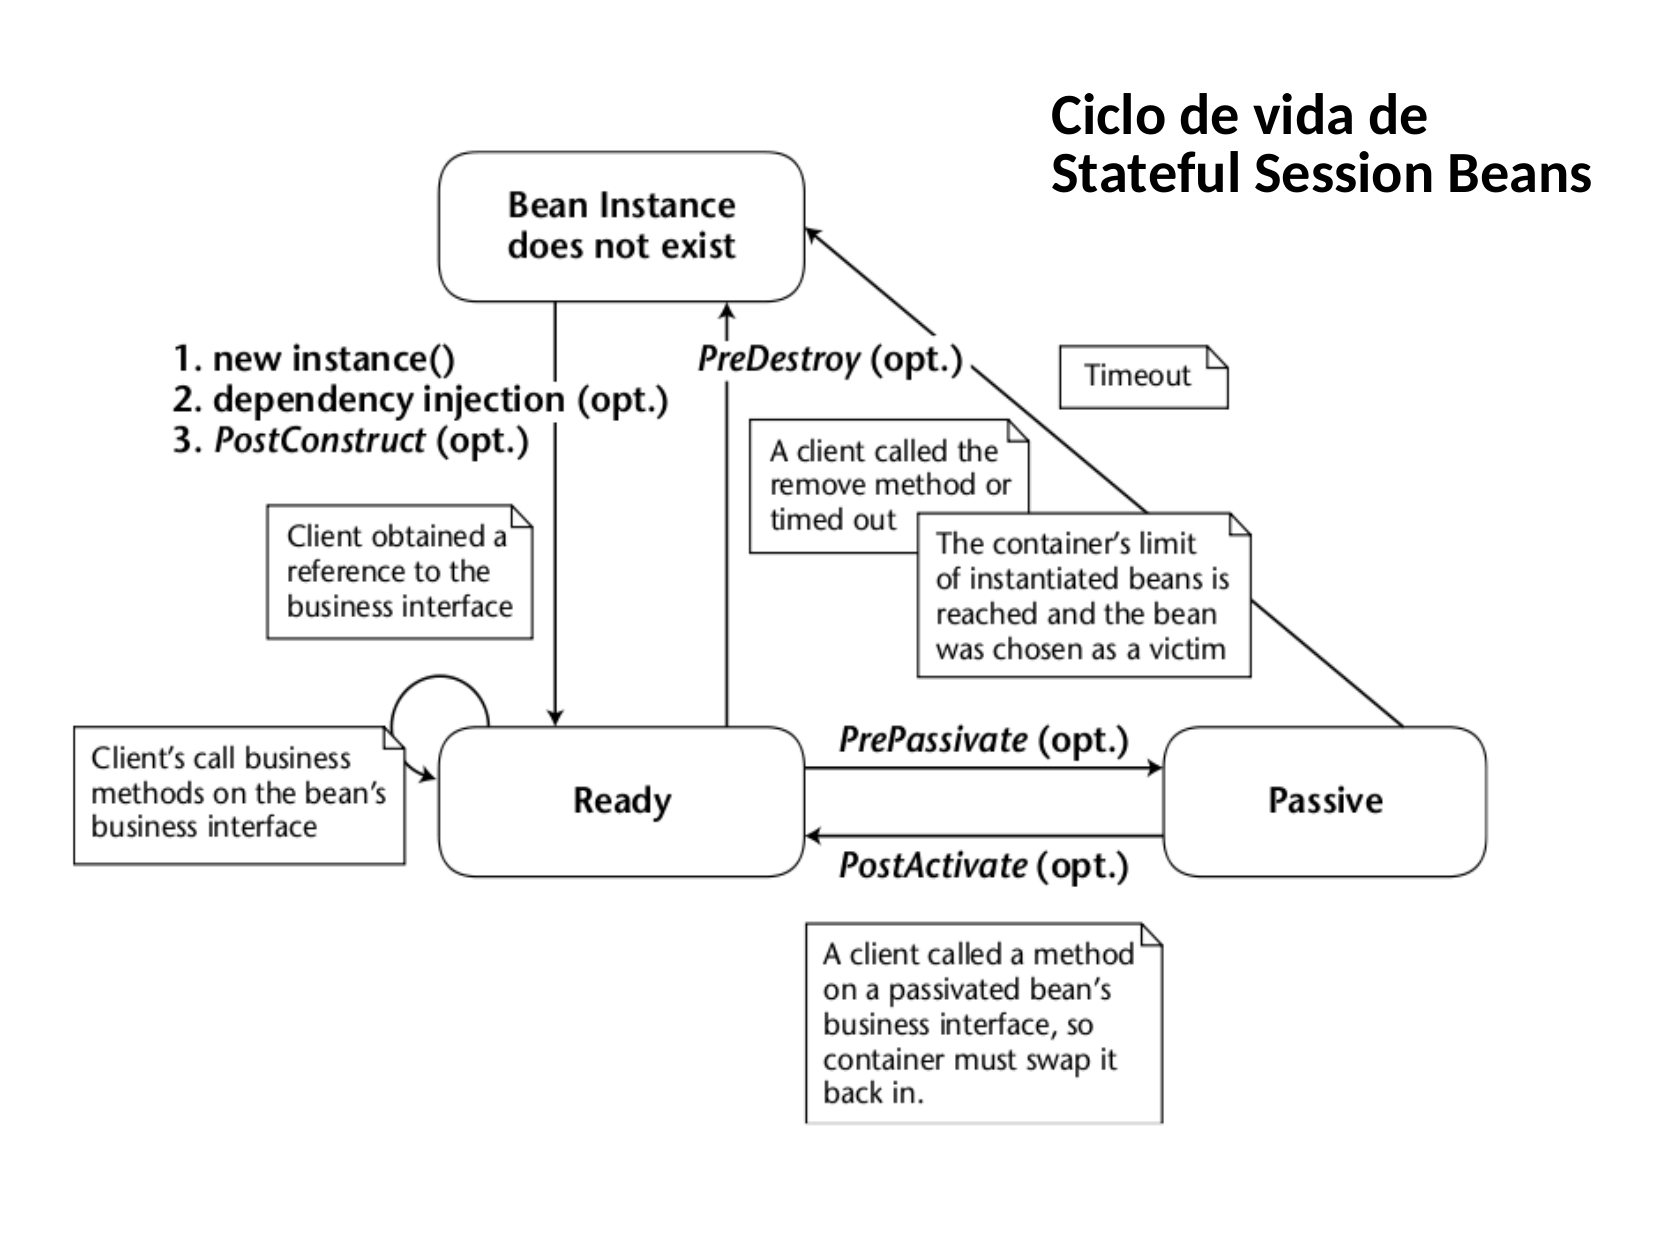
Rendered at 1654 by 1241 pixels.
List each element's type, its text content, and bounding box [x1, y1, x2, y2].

picture [56, 127, 1501, 1140]
text_box Ciclo de vida de Stateful Session Beans [1051, 90, 1594, 234]
